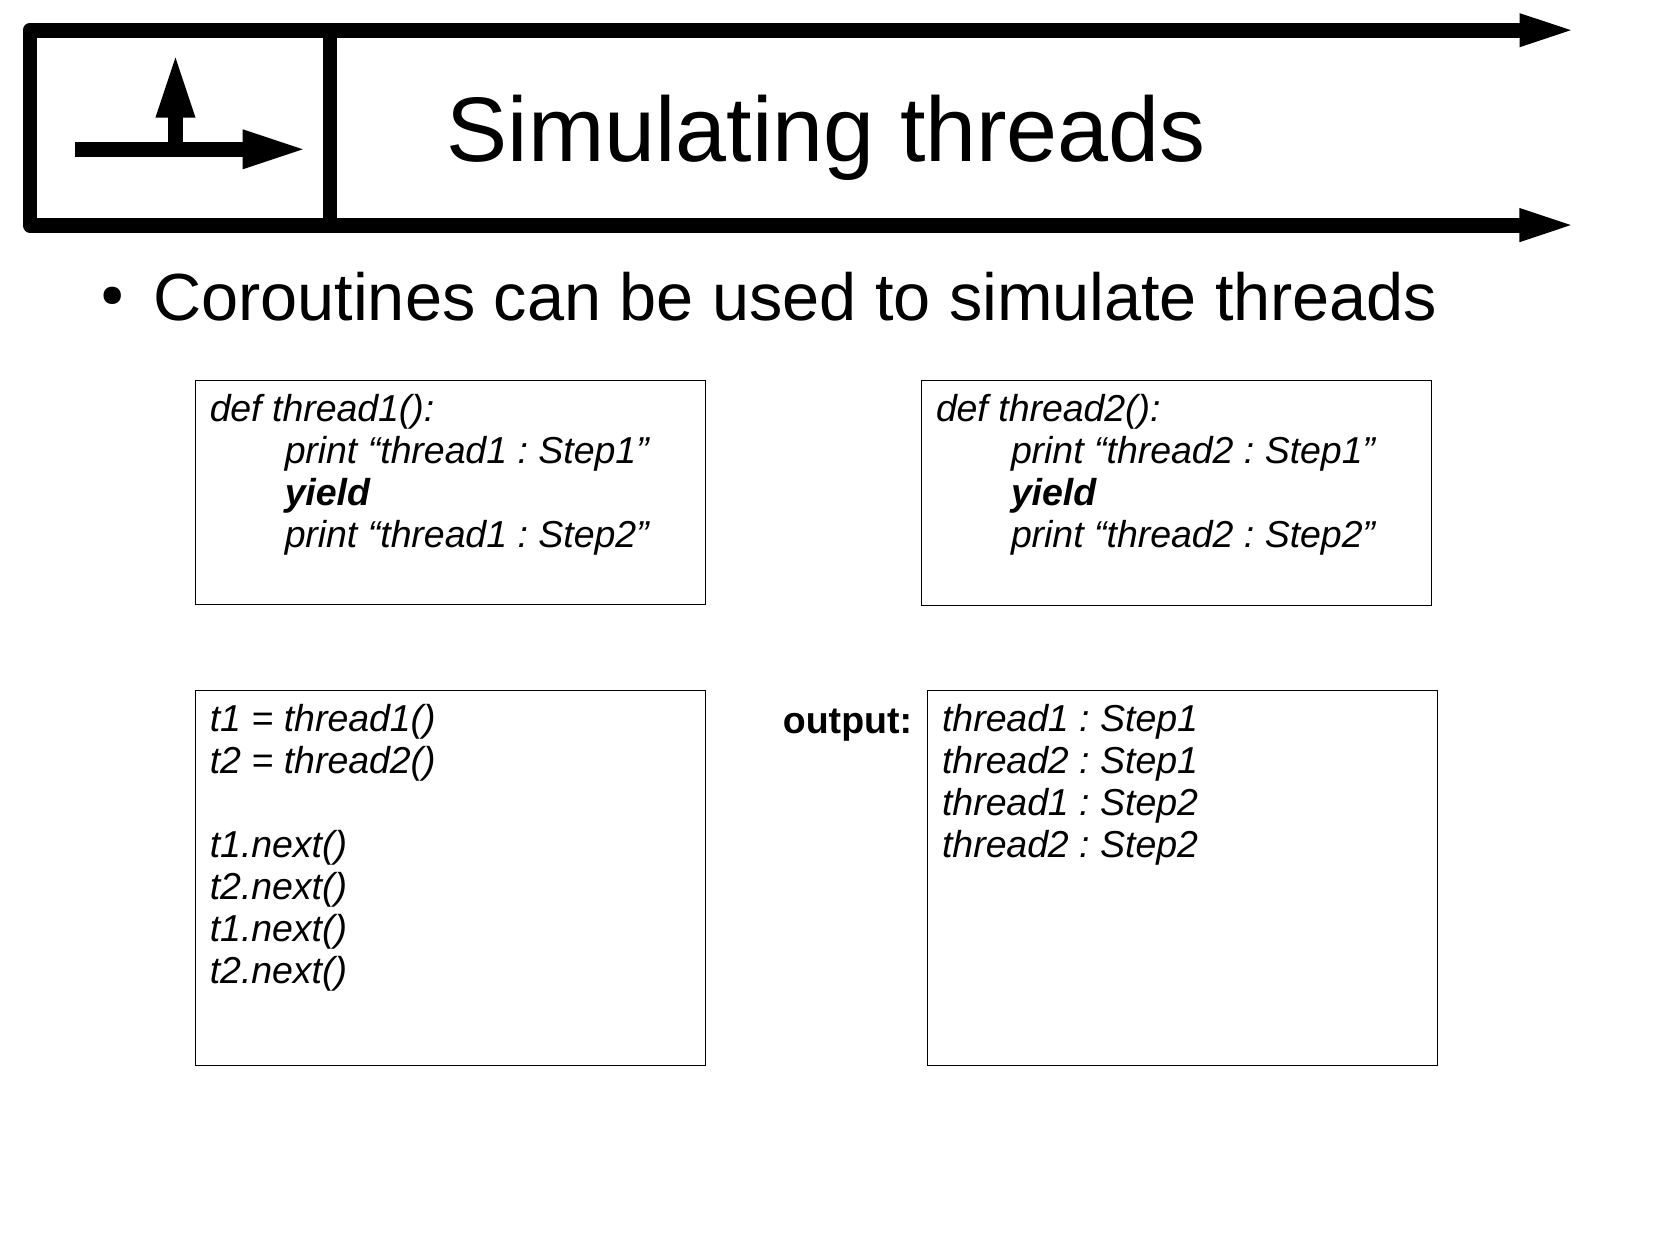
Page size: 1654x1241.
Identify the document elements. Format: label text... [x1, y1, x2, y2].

title Simulating threads [337, 31, 1571, 224]
text_box output: [768, 691, 928, 751]
text_box thread1 : Step1 thread2 : Step1 thread1 : Step2 thread2 : Step2 [927, 690, 1438, 1066]
text_box def thread2(): print “thread2 : Step1” yield print “thread2 : Step2” [921, 380, 1432, 606]
text_box t1 = thread1() t2 = thread2() t1.next() t2.next() t1.next() t2.next() [195, 690, 706, 1066]
title Simulating threads [82, 38, 323, 218]
list Coroutines can be used to simulate threads [82, 260, 1546, 391]
text_box def thread1(): print “thread1 : Step1” yield print “thread1 : Step2” [195, 380, 706, 605]
